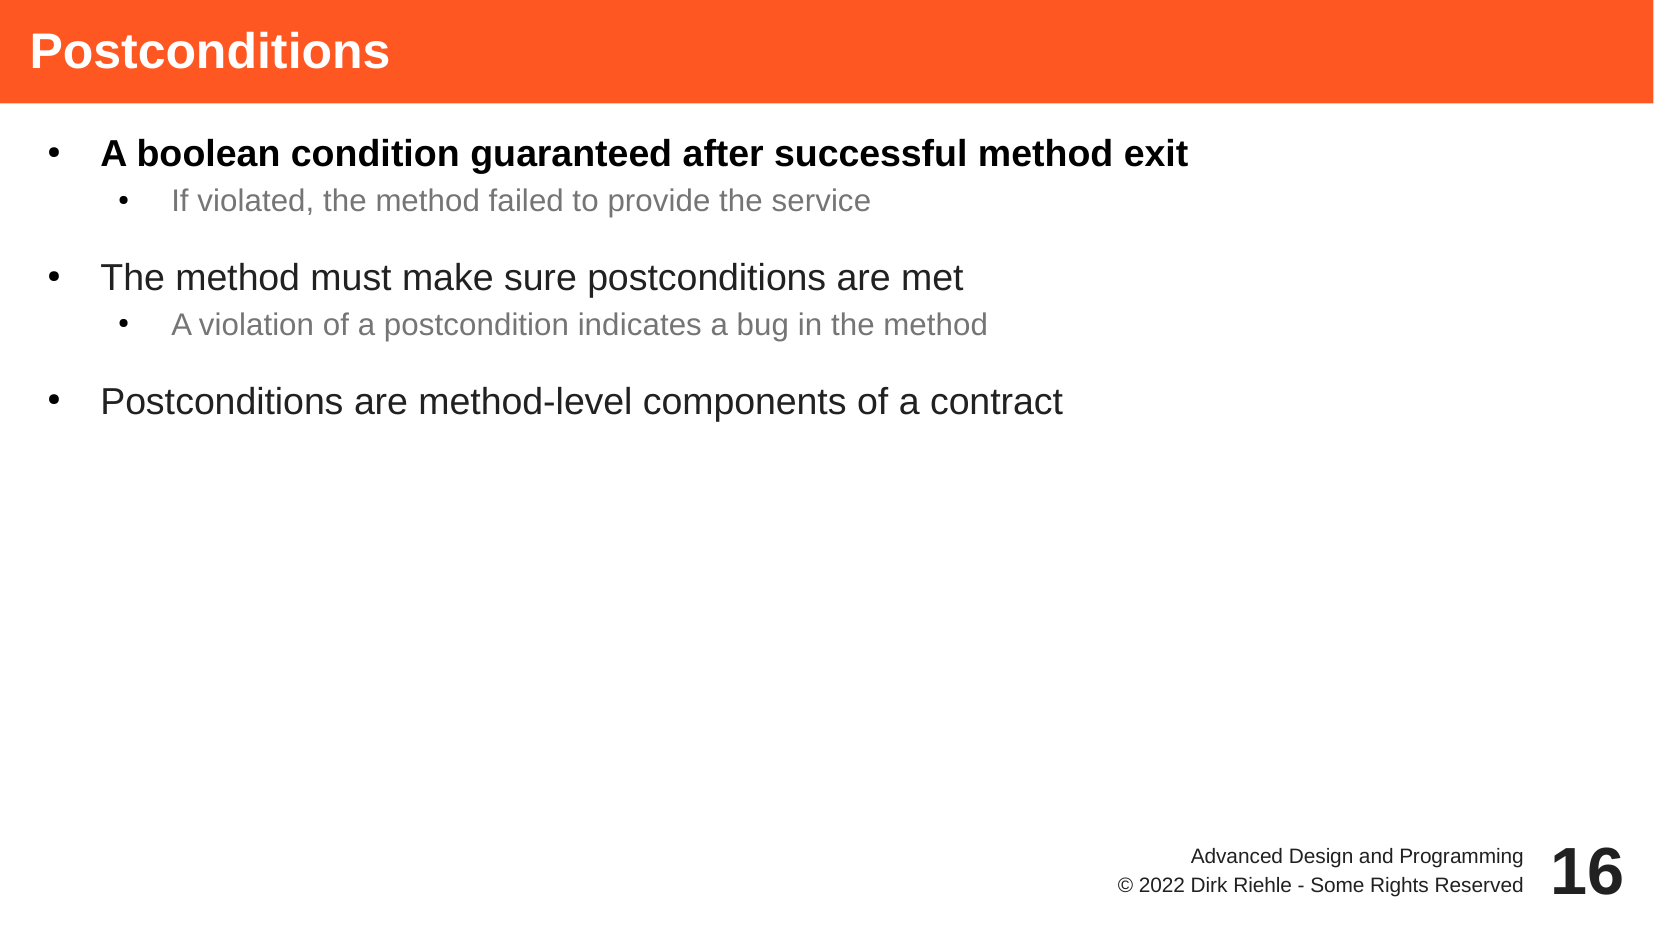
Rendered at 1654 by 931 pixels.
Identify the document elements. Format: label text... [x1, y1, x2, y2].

list A boolean condition guaranteed after successful method exit If violated, the method failed to provide the service The method must make sure postconditions are met A violation of a postcondition indicates a bug in the method Postconditions are method-level components of a contract [29, 132, 1625, 813]
title Postconditions [0, 0, 1654, 104]
